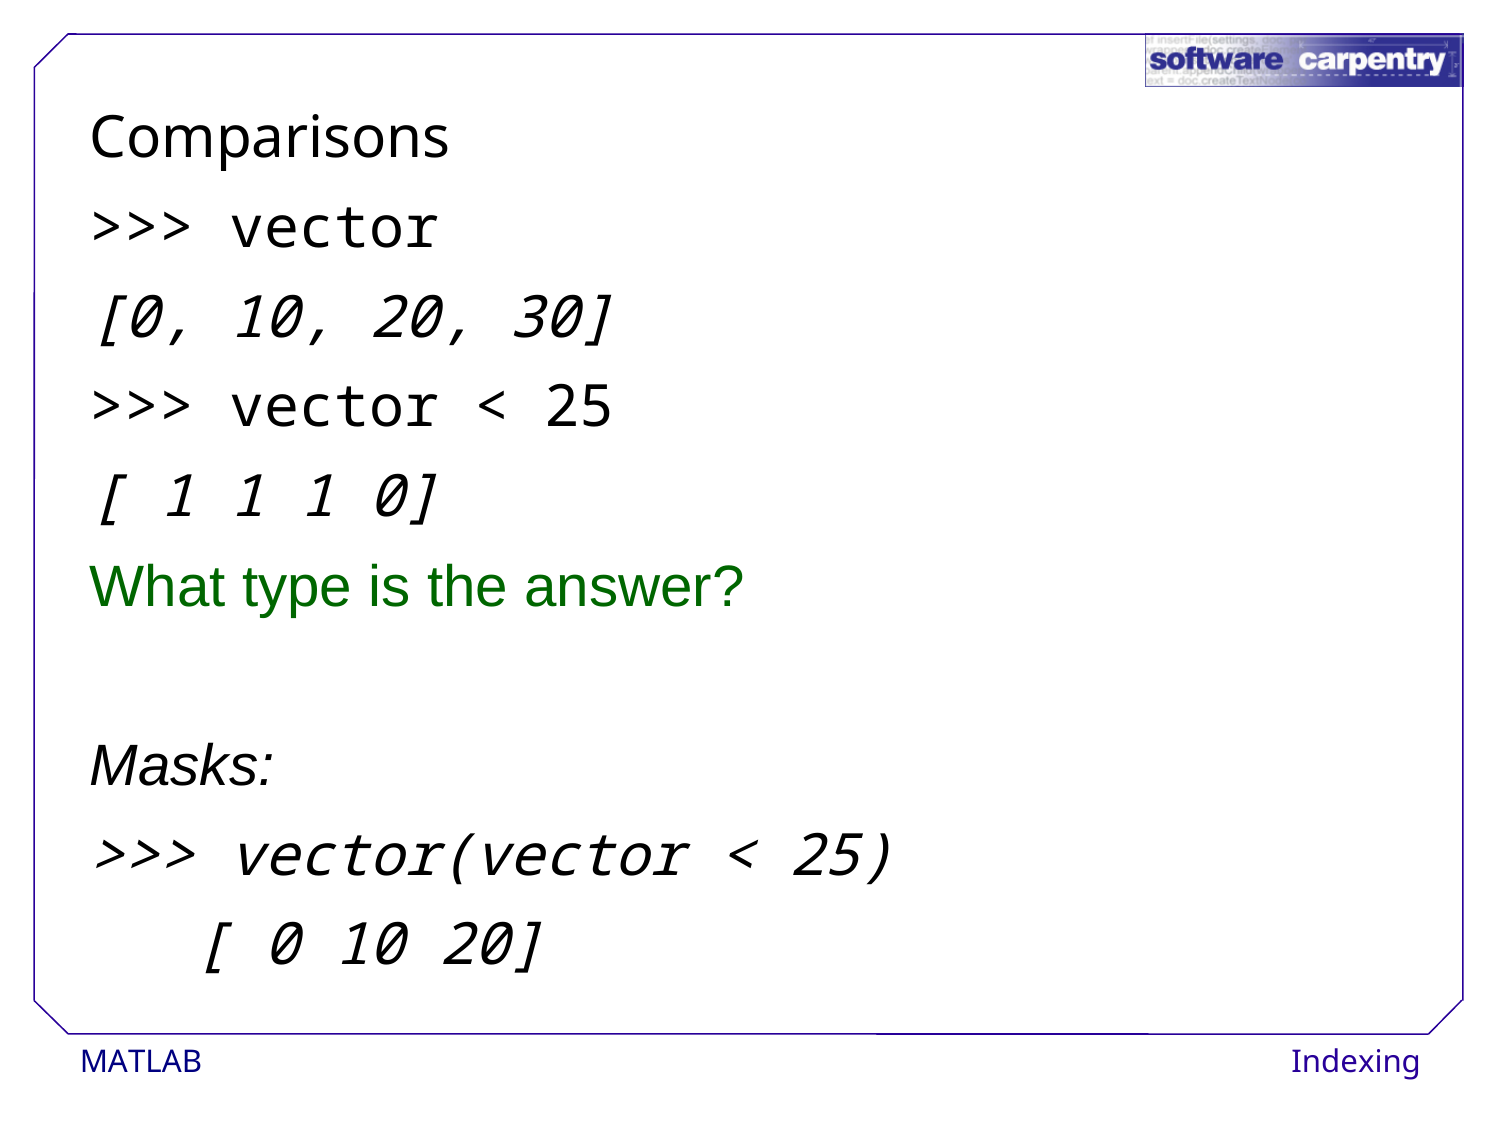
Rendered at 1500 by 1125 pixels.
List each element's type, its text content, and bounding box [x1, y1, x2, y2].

list Comparisons >>> vector [0, 10, 20, 30] >>> vector < 25 [ 1 1 1 0] What type is the answer? Masks: >>> vector(vector < 25) [ 0 10 20] [75, 99, 1426, 1076]
picture [1145, 33, 1464, 87]
